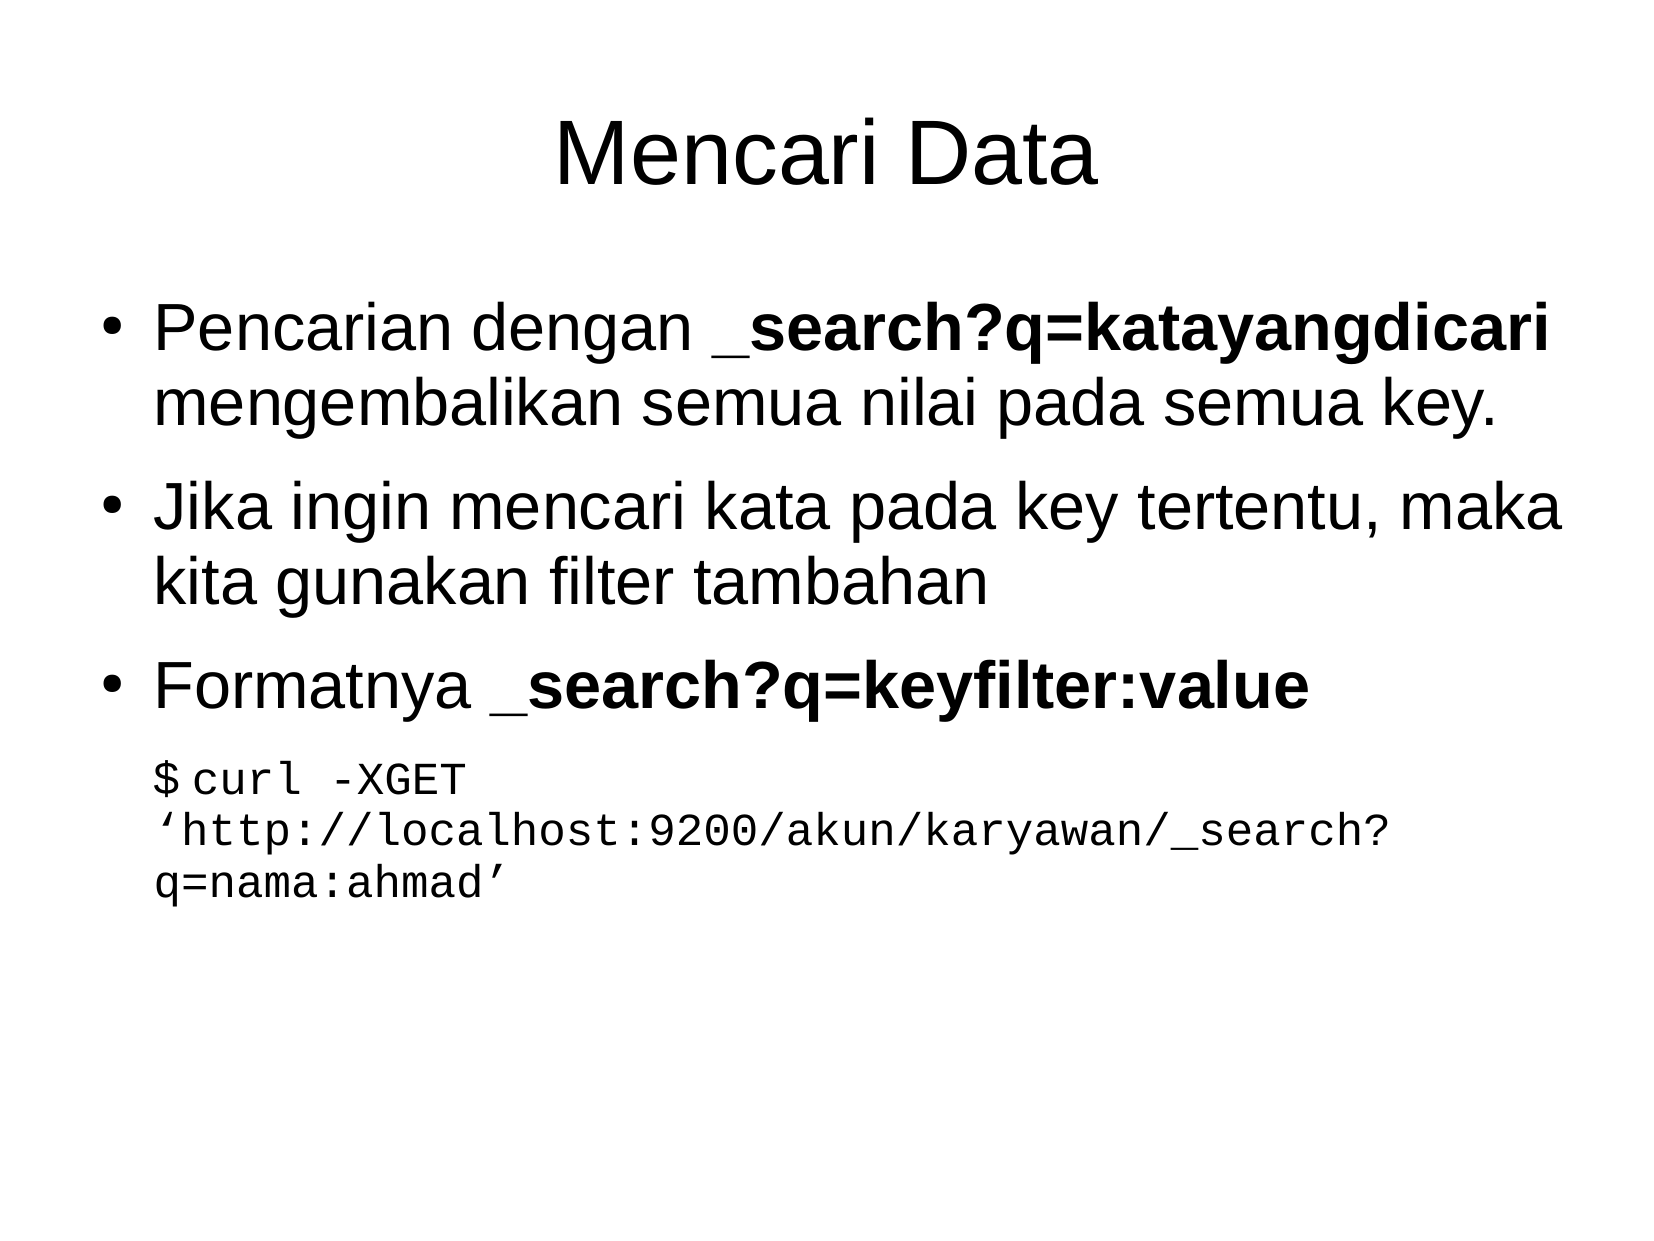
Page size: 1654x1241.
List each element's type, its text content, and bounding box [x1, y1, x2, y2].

title Mencari Data [82, 49, 1571, 257]
list Pencarian dengan _search?q=katayangdicari mengembalikan semua nilai pada semua key. Jika ingin mencari kata pada key tertentu, maka kita gunakan filter tambahan Formatnya _search?q=keyfilter:value $ curl -XGET ‘http://localhost:9200/akun/karyawan/_search?q=nama:ahmad’ [82, 290, 1571, 1010]
